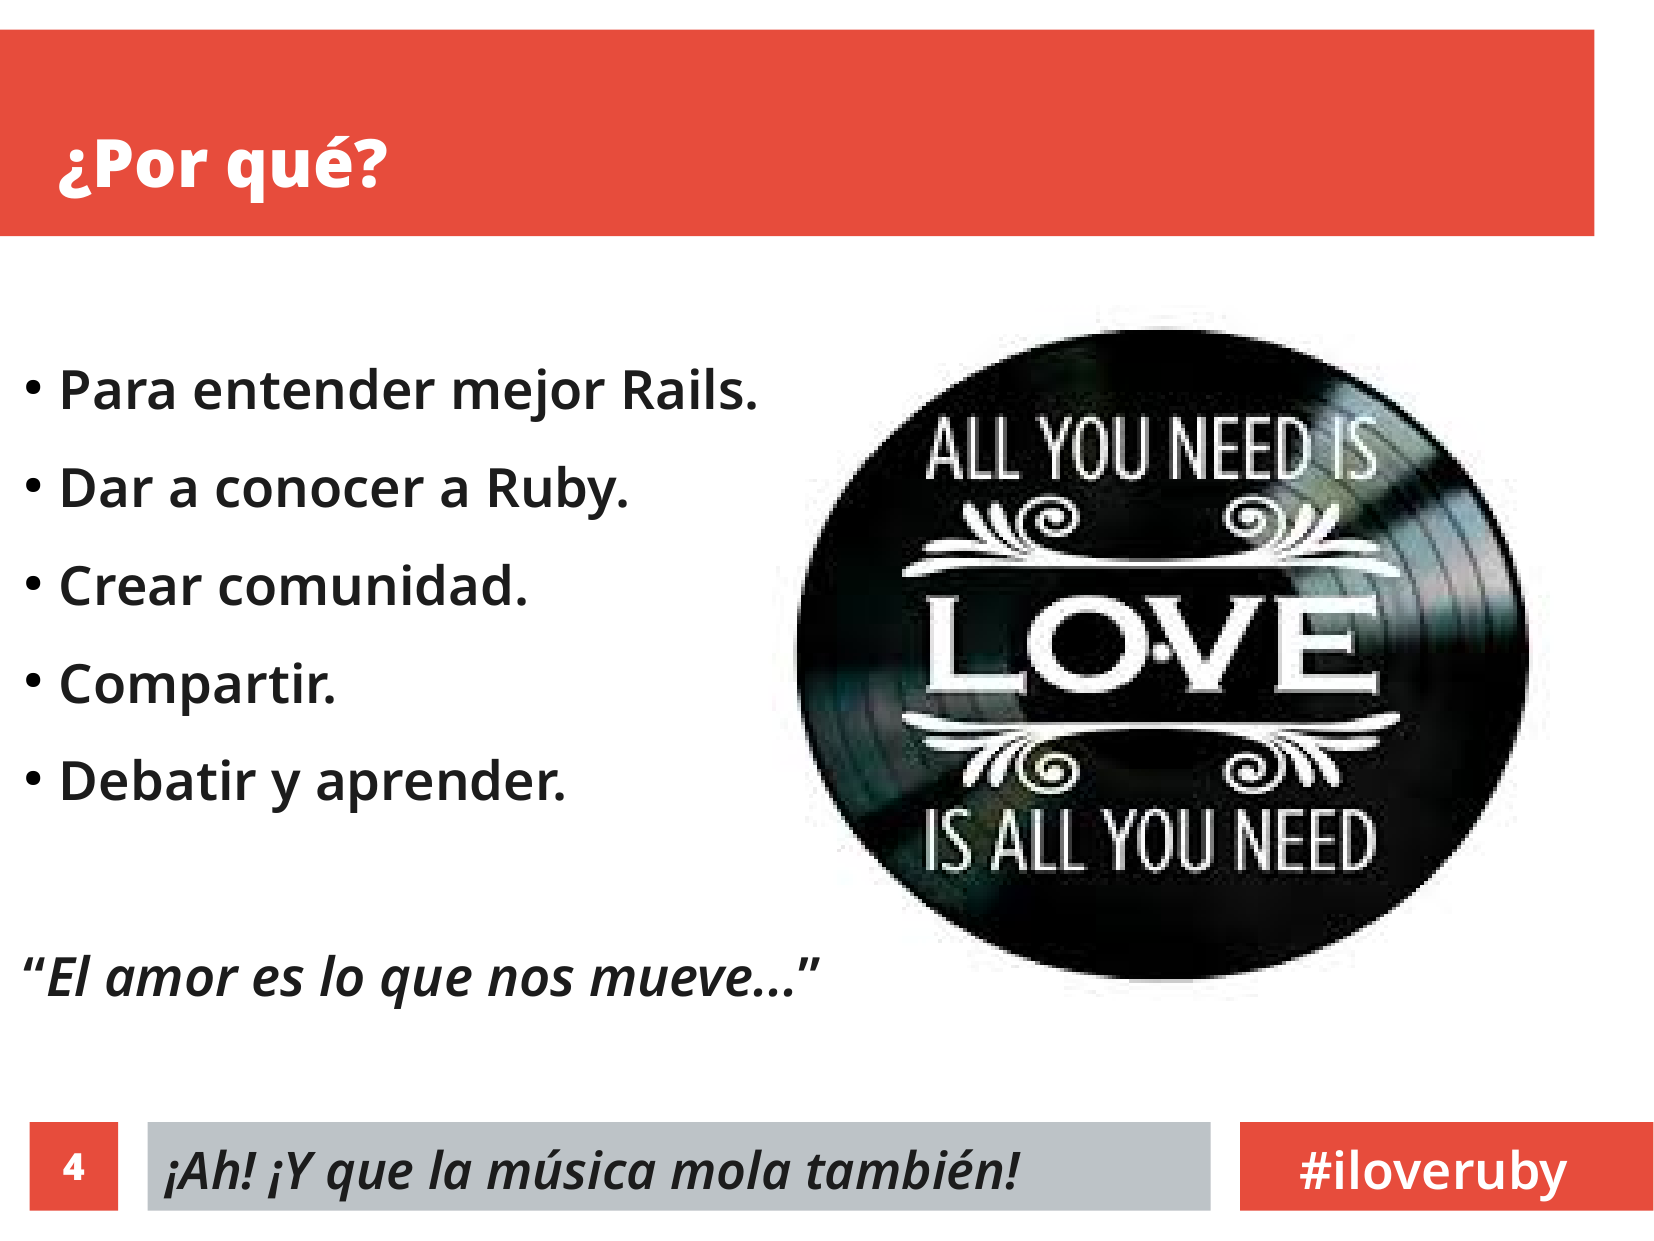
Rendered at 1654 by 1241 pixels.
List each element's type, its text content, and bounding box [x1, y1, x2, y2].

list ¡Ah! ¡Y que la música mola también! [165, 1133, 1182, 1205]
picture [708, 247, 1619, 1063]
title ¿Por qué? [59, 59, 1595, 207]
list #iloveruby [1299, 1133, 1607, 1205]
list Para entender mejor Rails. Dar a conocer a Ruby. Crear comunidad. Compartir. Debatir y aprender. “El amor es lo que nos mueve...” [23, 253, 827, 1063]
